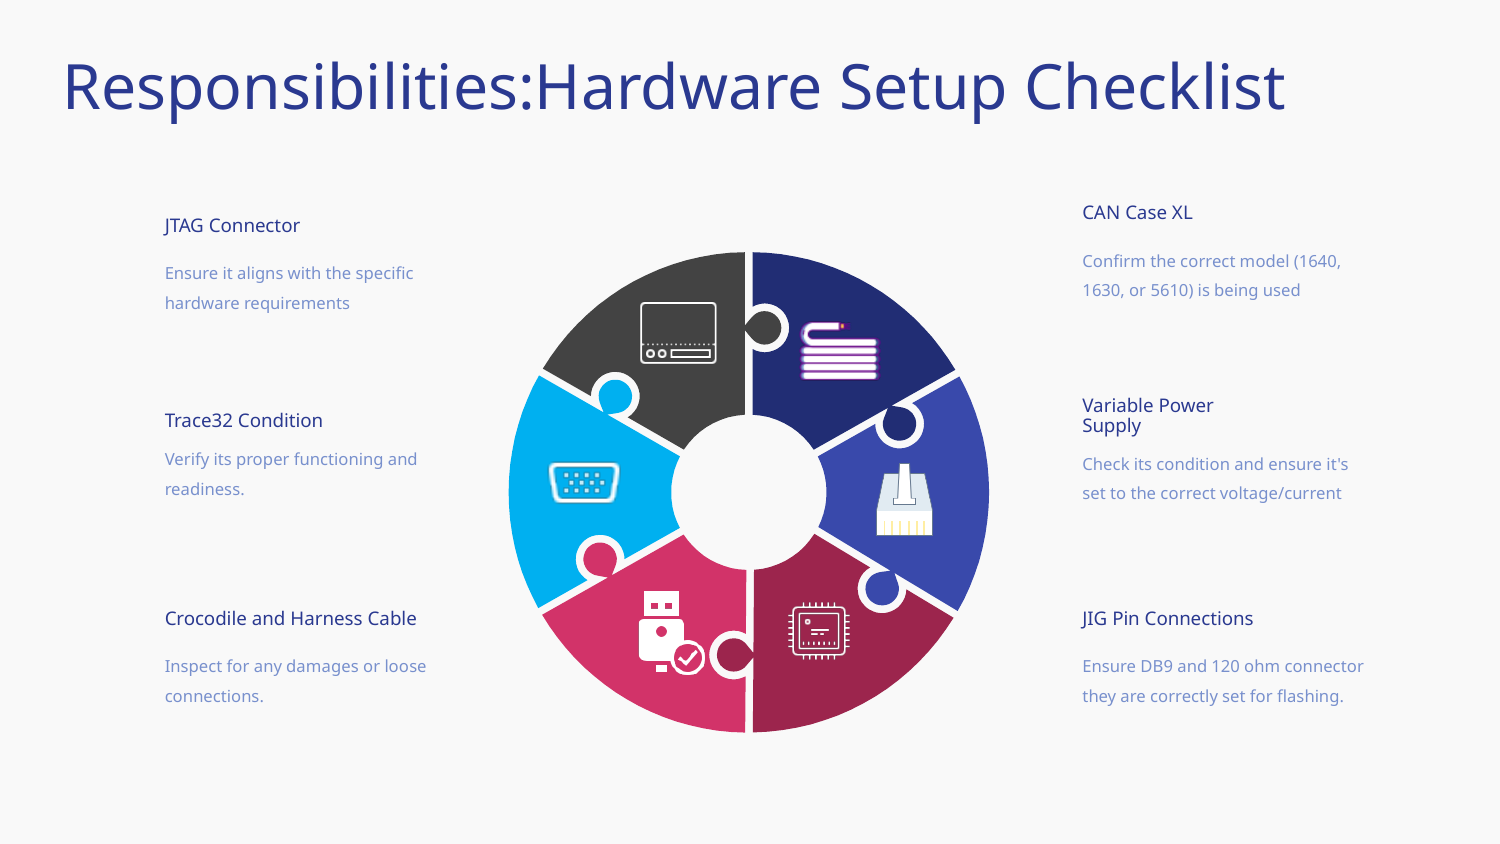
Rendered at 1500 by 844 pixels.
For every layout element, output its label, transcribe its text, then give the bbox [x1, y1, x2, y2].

text_box CAN Case XL [1076, 197, 1283, 230]
picture [549, 463, 620, 503]
title Responsibilities:Hardware Setup Checklist [62, 43, 1436, 125]
text_box [542, 252, 782, 450]
text_box Variable Power Supply [1076, 389, 1283, 437]
text_box [817, 376, 990, 611]
text_box Verify its proper functioning and readiness. [158, 432, 461, 506]
text_box JIG Pin Connections [1076, 602, 1283, 636]
text_box Ensure DB9 and 120 ohm connector they are correctly set for flashing. [1076, 639, 1379, 713]
text_box [716, 533, 954, 733]
text_box Check its condition and ensure it's set to the correct voltage/current [1076, 437, 1379, 510]
text_box JTAG Connector [158, 210, 428, 244]
text_box Inspect for any damages or loose connections. [158, 639, 461, 713]
picture [799, 310, 881, 392]
text_box Confirm the correct model (1640, 1630, or 5610) is being used [1076, 234, 1379, 307]
text_box [508, 375, 680, 609]
picture [617, 587, 705, 675]
text_box [542, 534, 747, 733]
text_box Trace32 Condition [158, 405, 366, 432]
text_box [752, 252, 956, 450]
picture [632, 287, 725, 379]
picture [866, 461, 942, 537]
picture [786, 598, 852, 664]
text_box Crocodile and Harness Cable [158, 603, 428, 636]
text_box Ensure it aligns with the specific hardware requirements [158, 247, 461, 320]
